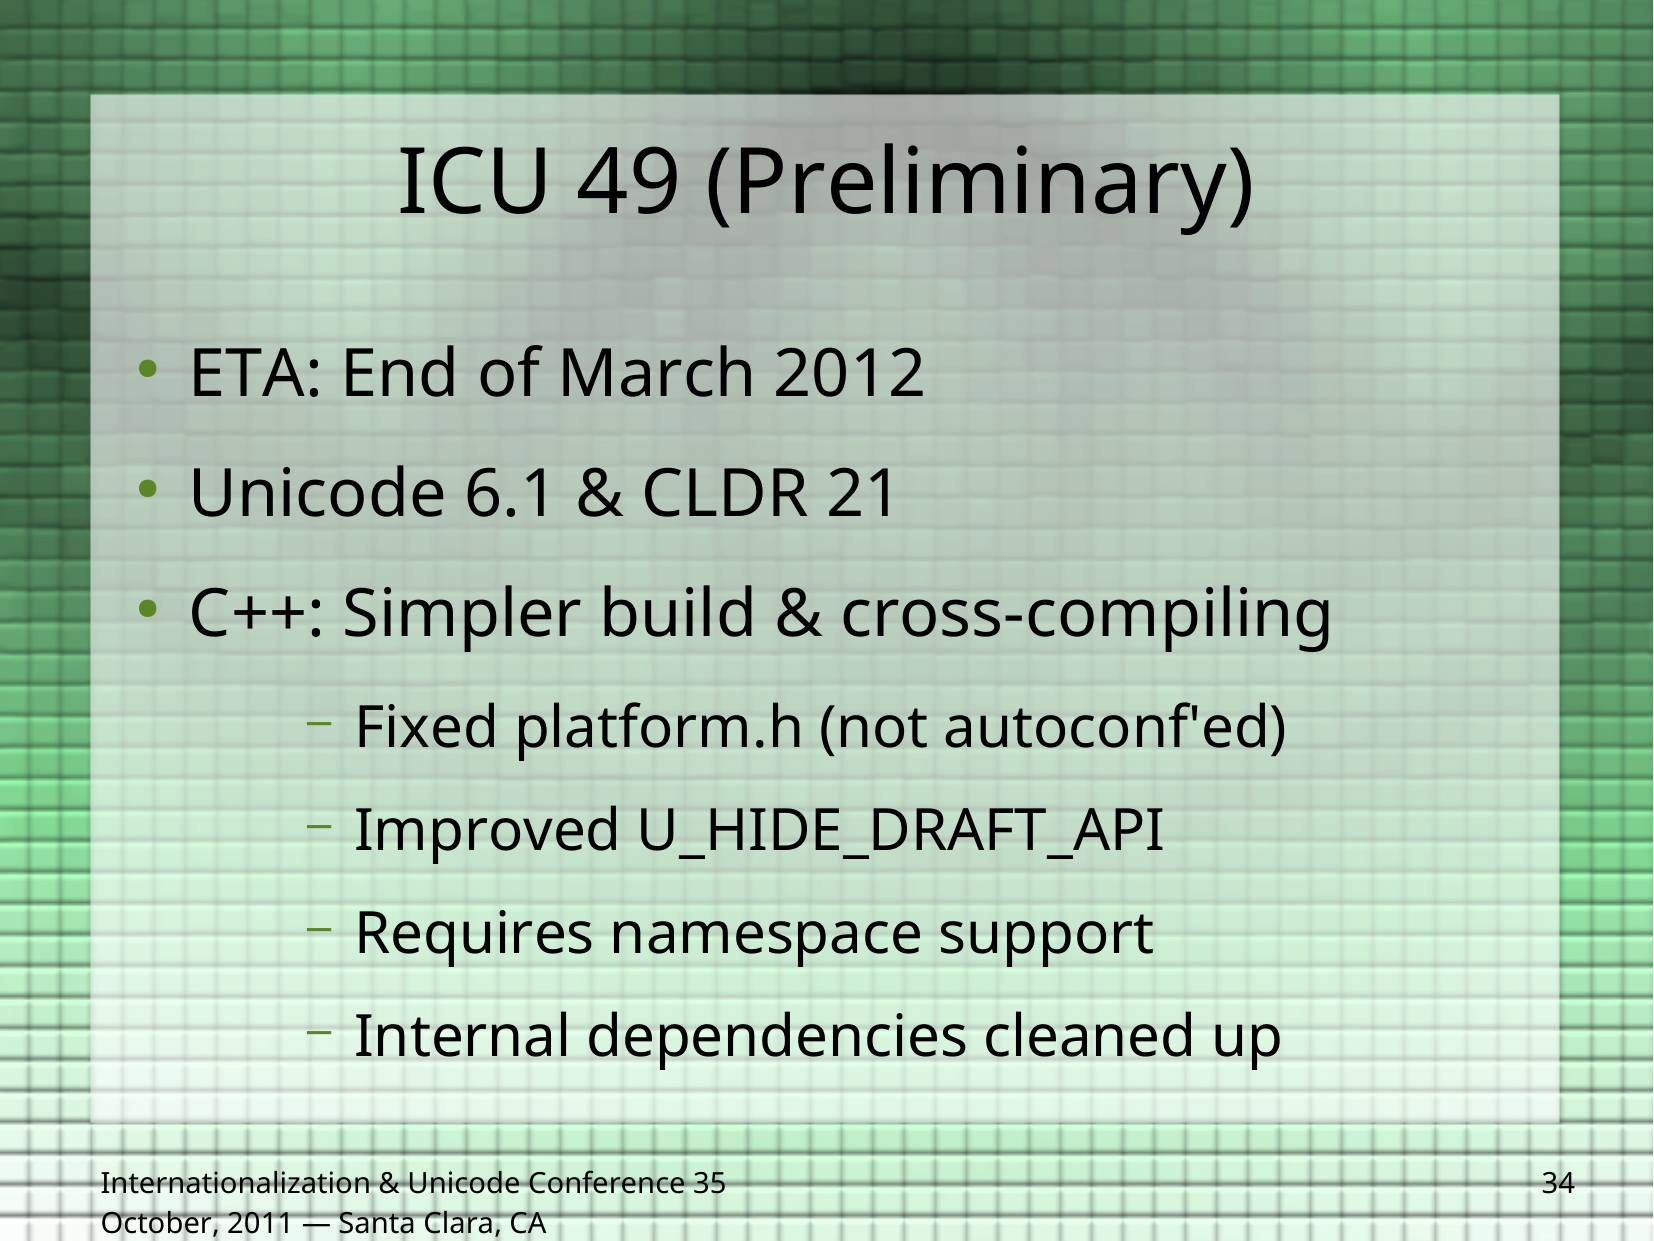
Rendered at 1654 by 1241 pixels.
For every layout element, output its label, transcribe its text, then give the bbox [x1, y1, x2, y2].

list ETA: End of March 2012 Unicode 6.1 & CLDR 21 C++: Simpler build & cross-compiling Fixed platform.h (not autoconf'ed) Improved U_HIDE_DRAFT_API Requires namespace support Internal dependencies cleaned up [118, 324, 1535, 1093]
title ICU 49 (Preliminary) [88, 90, 1565, 266]
picture [0, 0, 1654, 1241]
